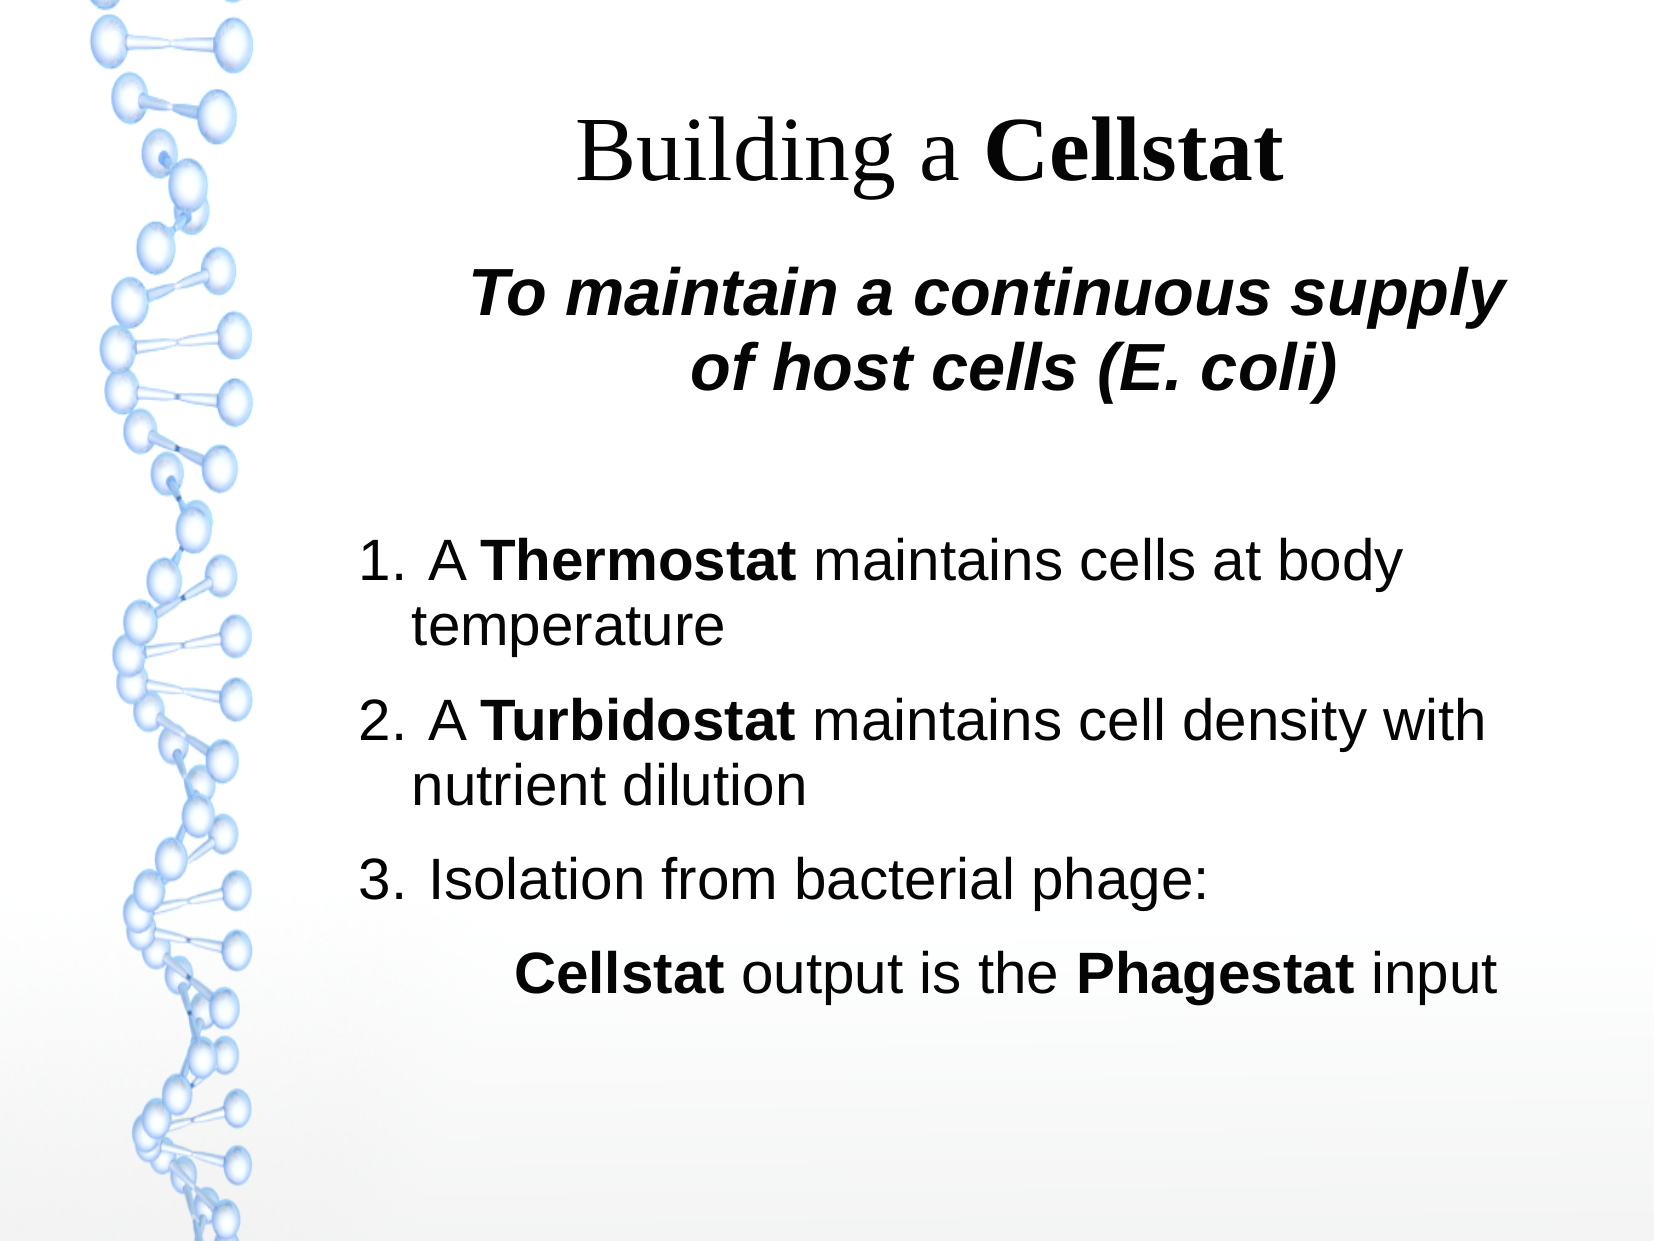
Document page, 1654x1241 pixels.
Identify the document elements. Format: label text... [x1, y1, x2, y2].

list To maintain a continuous supply of host cells (E. coli) A Thermostat maintains cells at body temperature A Turbidostat maintains cell density with nutrient dilution Isolation from bacterial phage: Cellstat output is the Phagestat input [284, 251, 1654, 1216]
picture [0, 0, 1654, 1241]
title Building a Cellstat [265, 47, 1595, 252]
